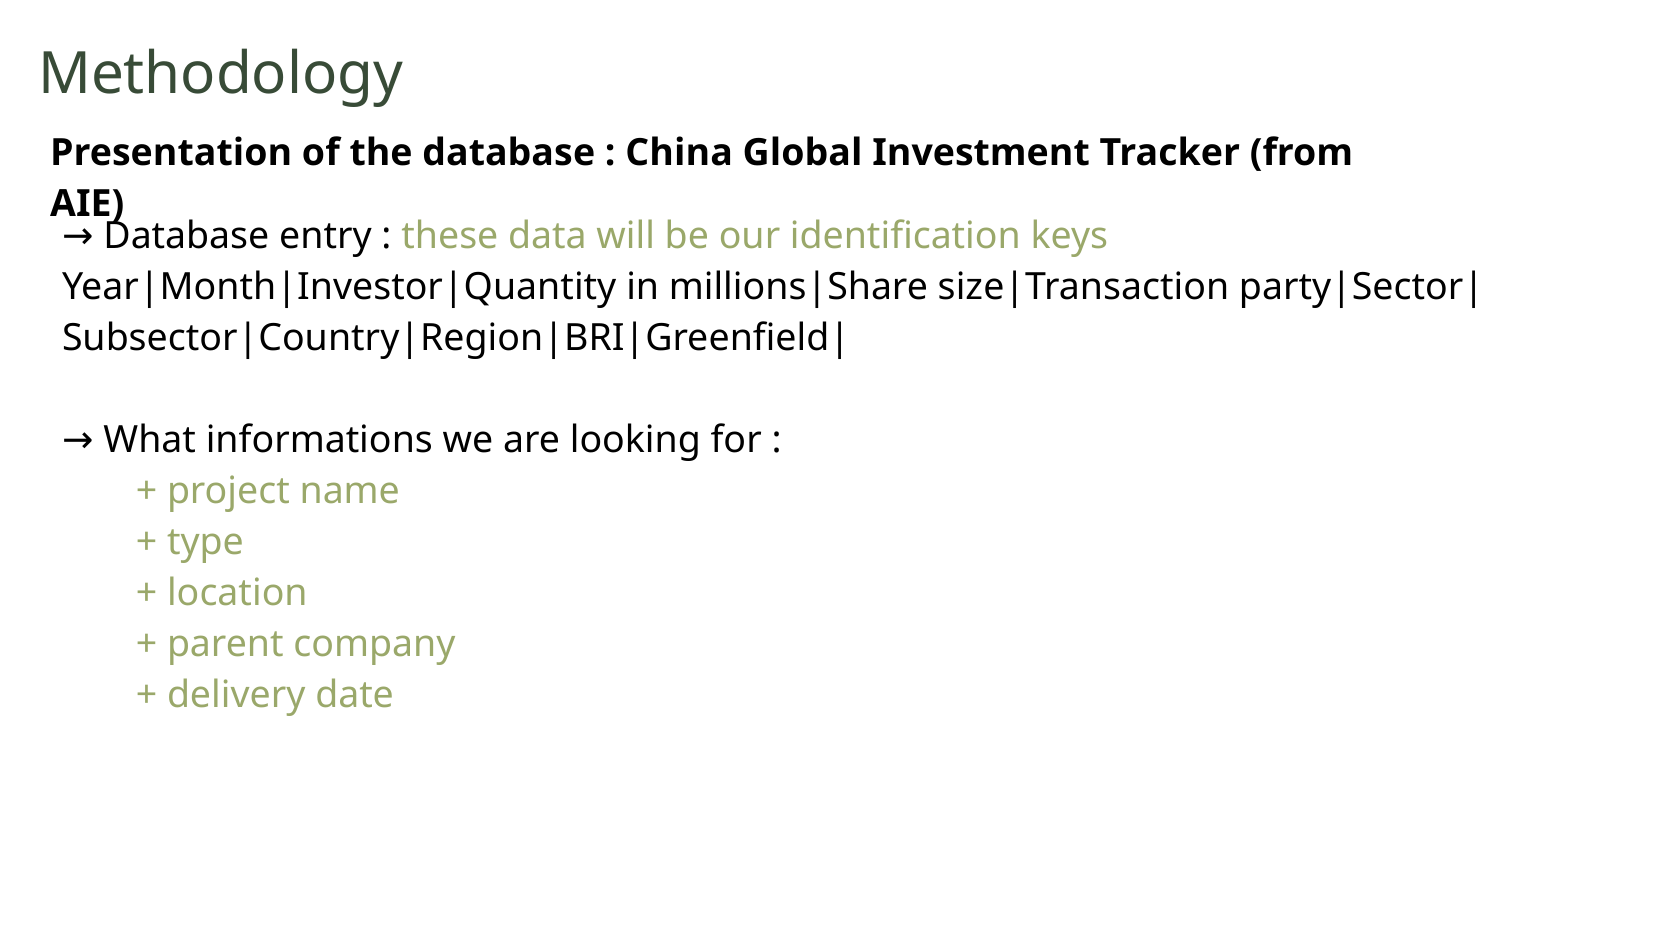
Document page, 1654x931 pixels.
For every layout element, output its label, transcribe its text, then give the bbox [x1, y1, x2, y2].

text_box Presentation of the database : China Global Investment Tracker (from AIE) [35, 118, 1430, 183]
text_box Methodology [23, 23, 1099, 99]
text_box → Database entry : these data will be our identification keys Year|Month|Investor|Quantity in millions|Share size|Transaction party|Sector|Subsector|Country|Region|BRI|Greenfield| → What informations we are looking for : + project name + type + location + parent company + delivery date [47, 200, 1619, 931]
